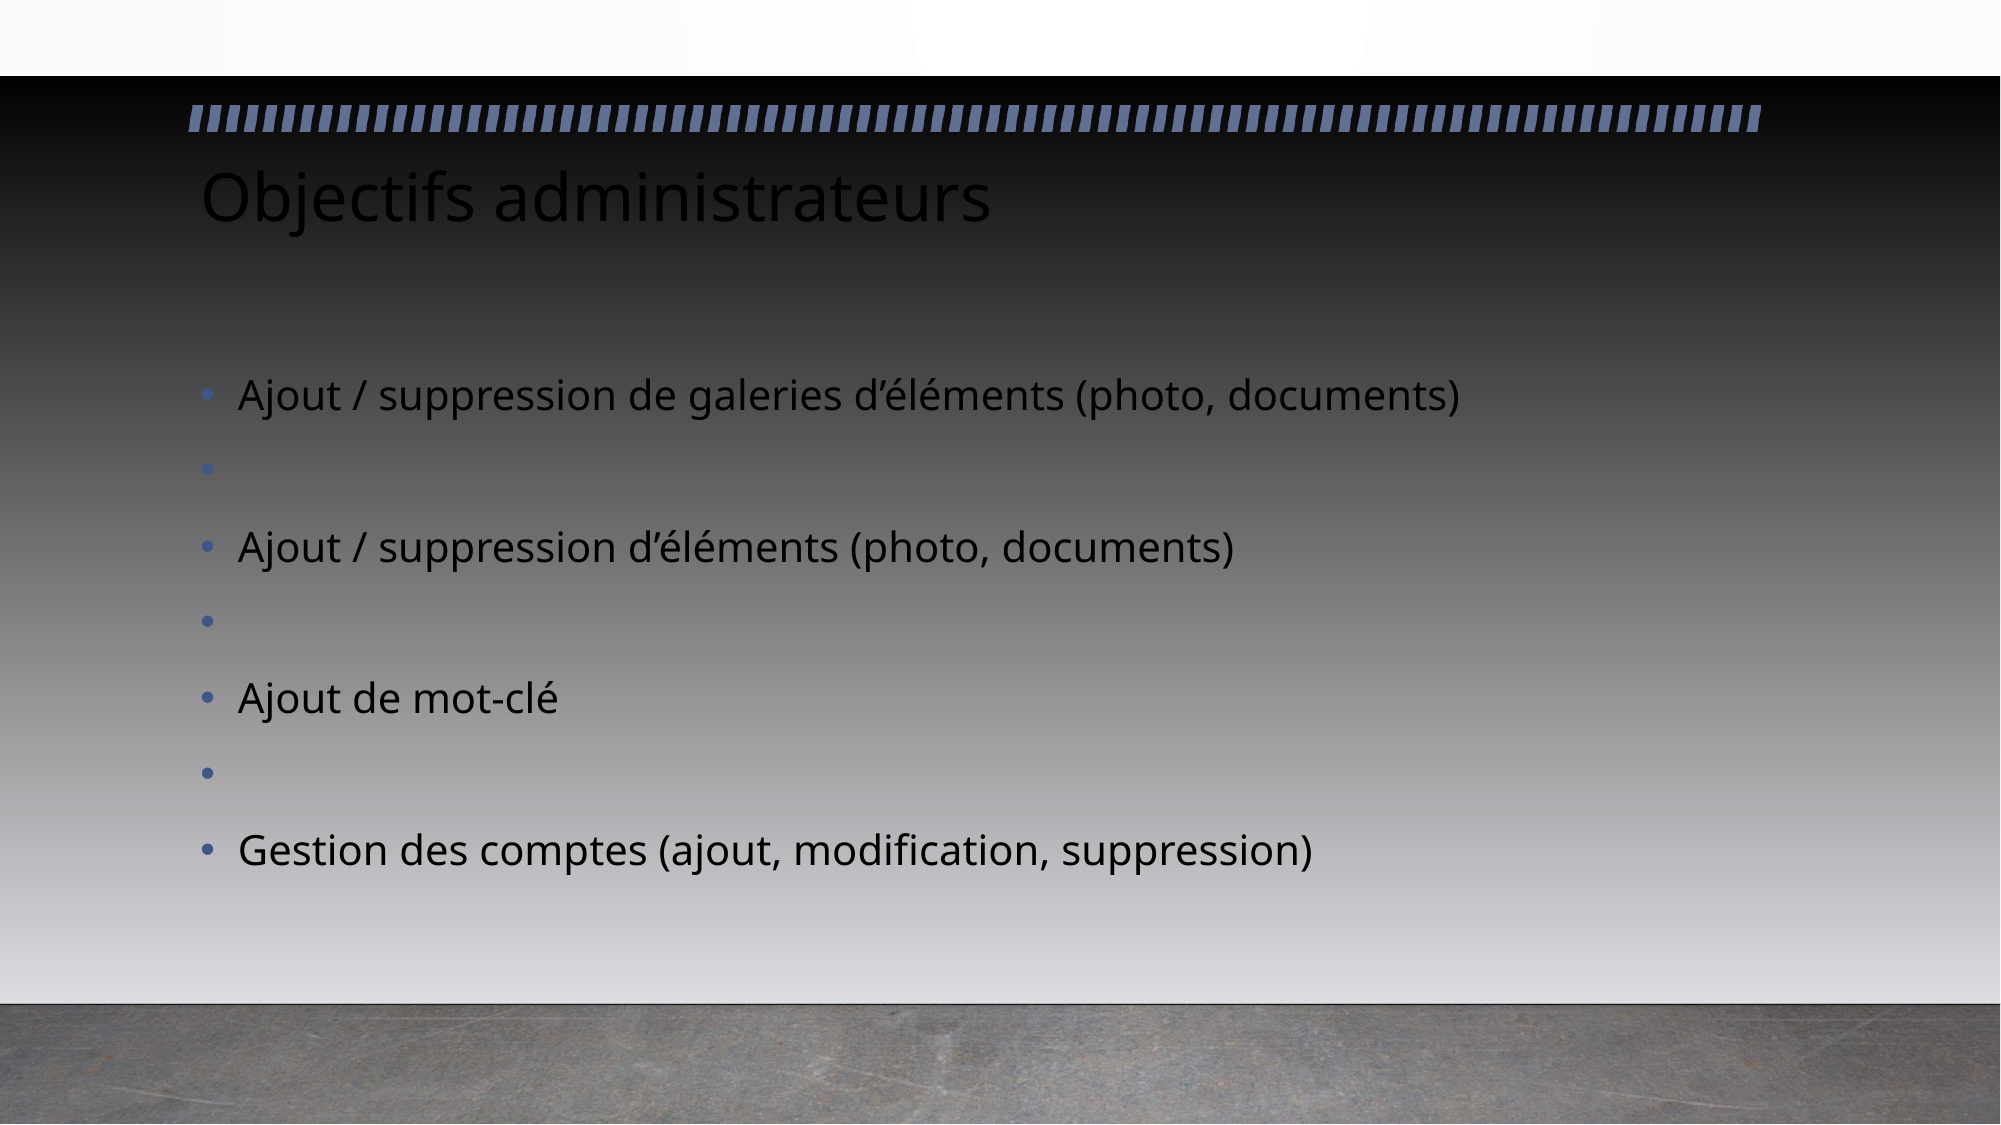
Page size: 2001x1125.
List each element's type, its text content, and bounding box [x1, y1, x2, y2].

title Objectifs administrateurs [185, 156, 1761, 329]
list Ajout / suppression de galeries d’éléments (photo, documents) Ajout / suppression d’éléments (photo, documents) Ajout de mot-clé Gestion des comptes (ajout, modification, suppression) [185, 356, 1761, 897]
